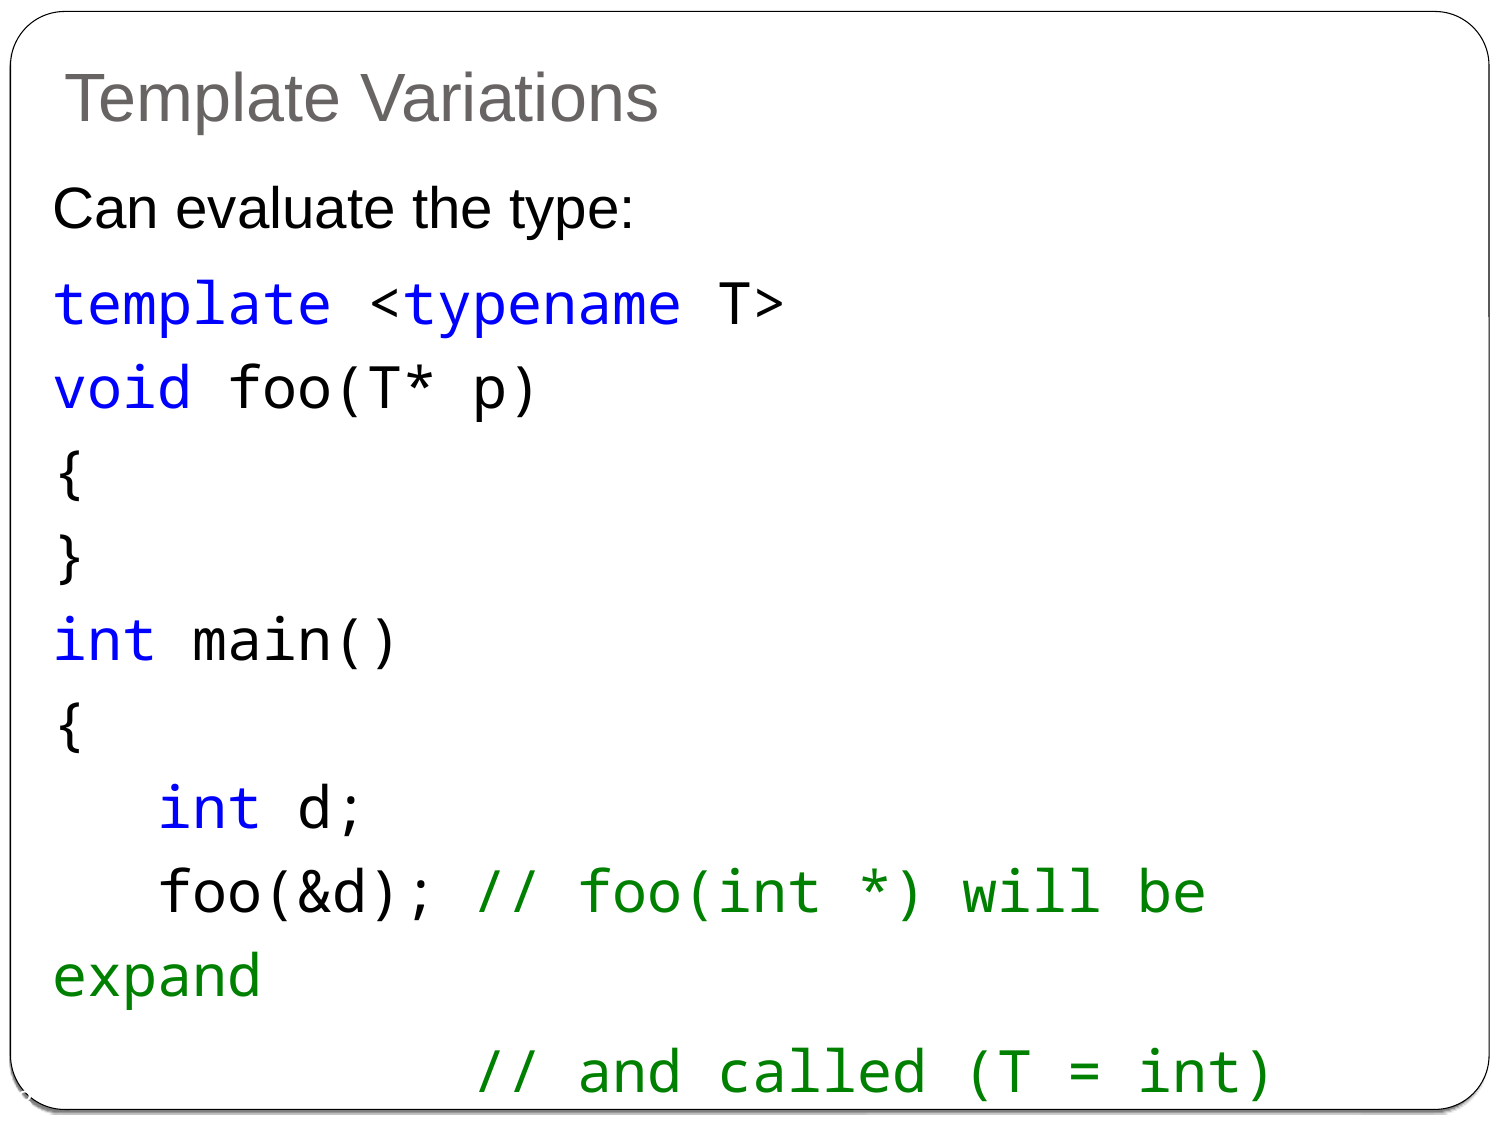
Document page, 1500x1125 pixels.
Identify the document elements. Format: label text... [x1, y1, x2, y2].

slide_number <number> [0, 1074, 50, 1125]
list Can evaluate the type: template <typename T> void foo(T* p) { } int main() { int d; foo(&d); // foo(int *) will be expand // and called (T = int) } [37, 162, 1463, 1088]
title Template Variations [50, 45, 1450, 150]
